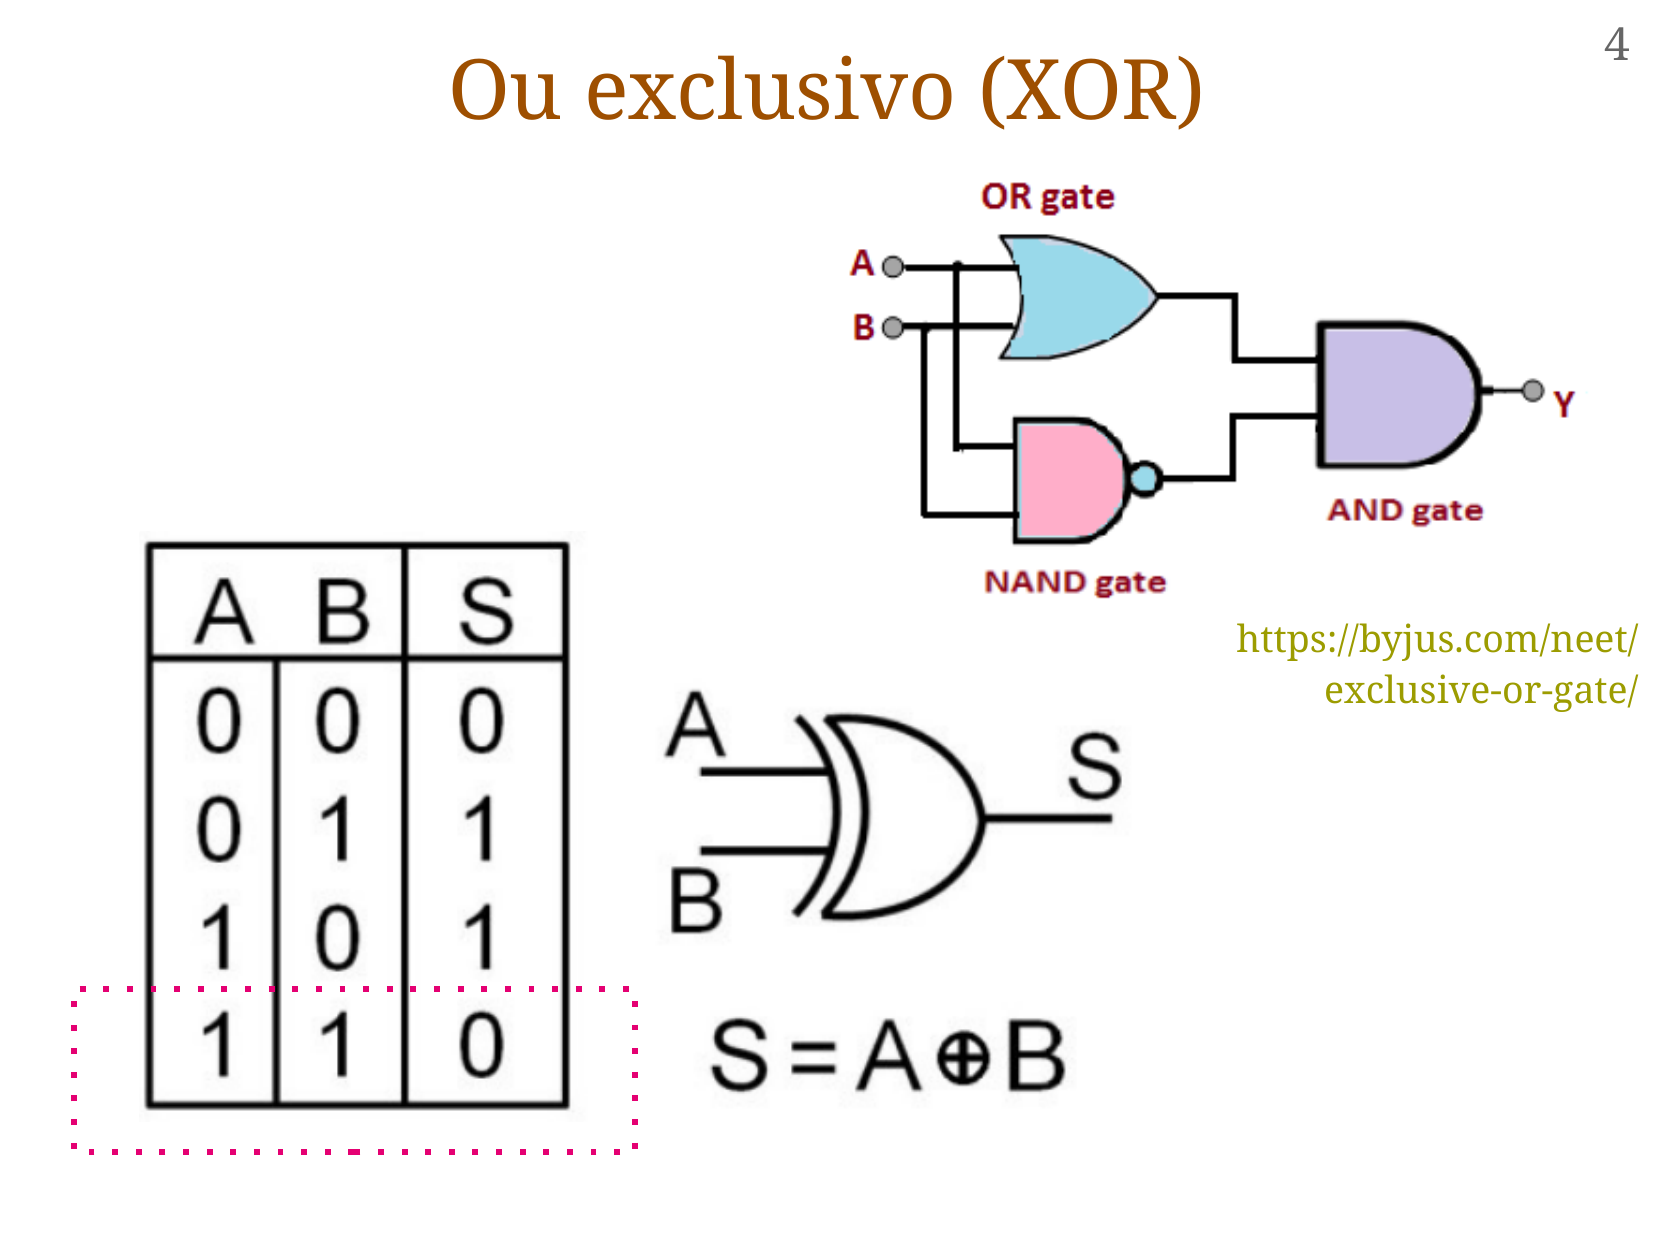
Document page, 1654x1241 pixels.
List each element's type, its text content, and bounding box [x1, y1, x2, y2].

text_box https://byjus.com/neet/exclusive-or-gate/ [1166, 605, 1654, 723]
title Ou exclusivo (XOR) [59, 29, 1595, 148]
picture [139, 147, 1614, 1123]
